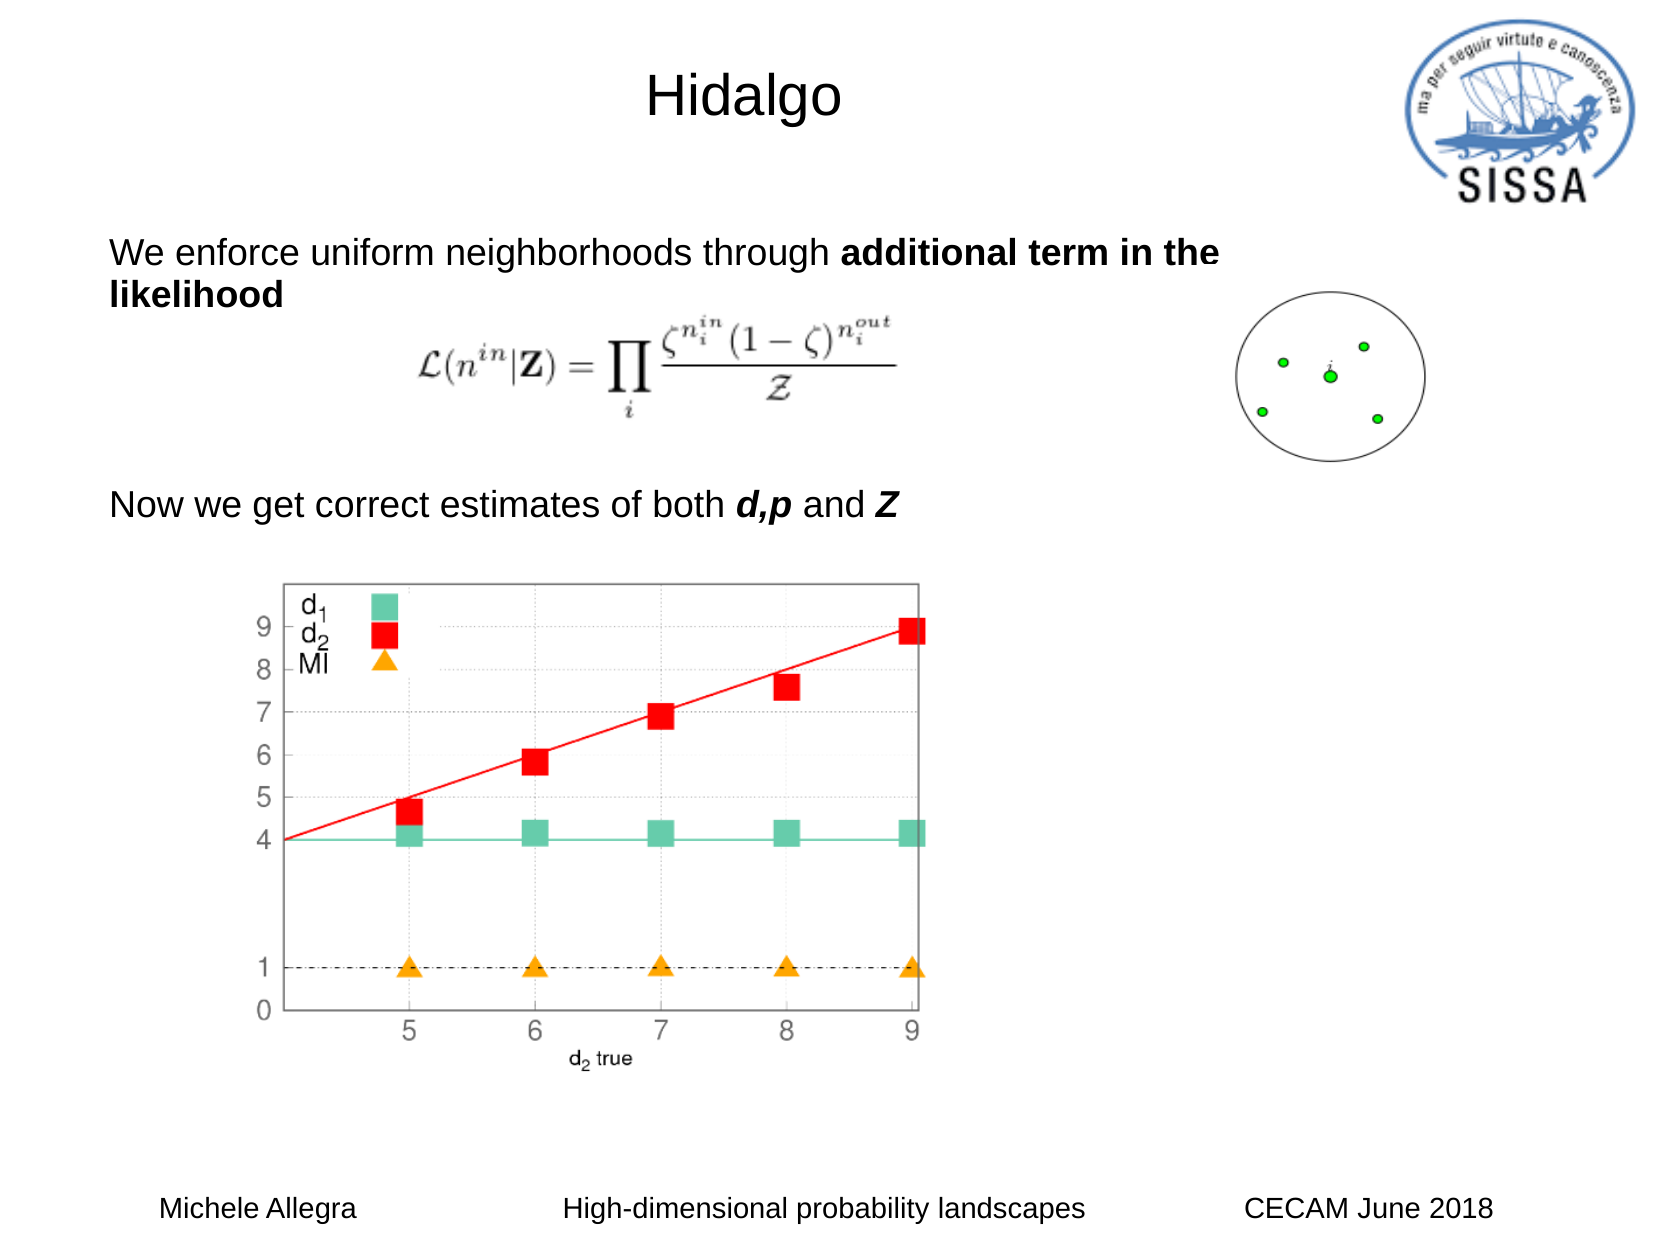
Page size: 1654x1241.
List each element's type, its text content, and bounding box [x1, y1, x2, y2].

picture [396, 296, 927, 432]
picture [1198, 264, 1459, 486]
subtitle [82, 198, 1571, 1111]
picture [215, 556, 992, 1105]
title Michele Allegra High-dimensional probability landscapes CECAM June 2018 [82, 1171, 1571, 1241]
picture [1391, 16, 1652, 207]
title Hidalgo [118, 44, 1371, 147]
text_box We enforce uniform neighborhoods through additional term in the likelihood Now we get correct estimates of both d,p and Z [94, 224, 1394, 863]
